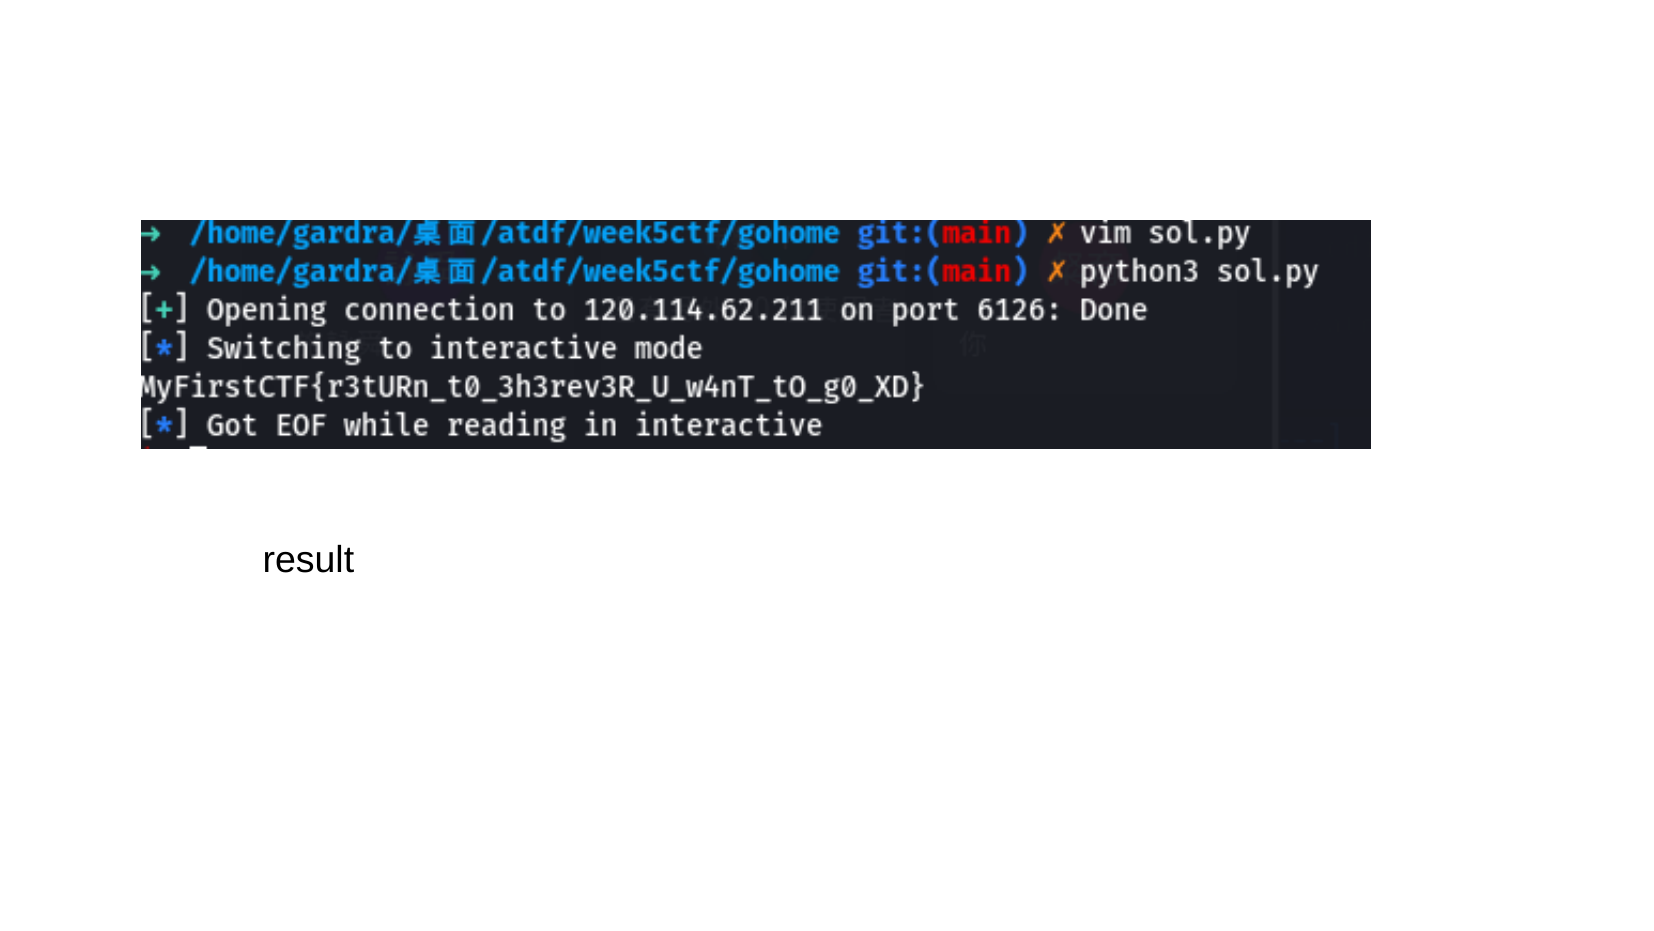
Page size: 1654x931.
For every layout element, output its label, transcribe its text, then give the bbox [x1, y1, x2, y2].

text_box result [248, 531, 934, 589]
picture [141, 220, 1371, 449]
